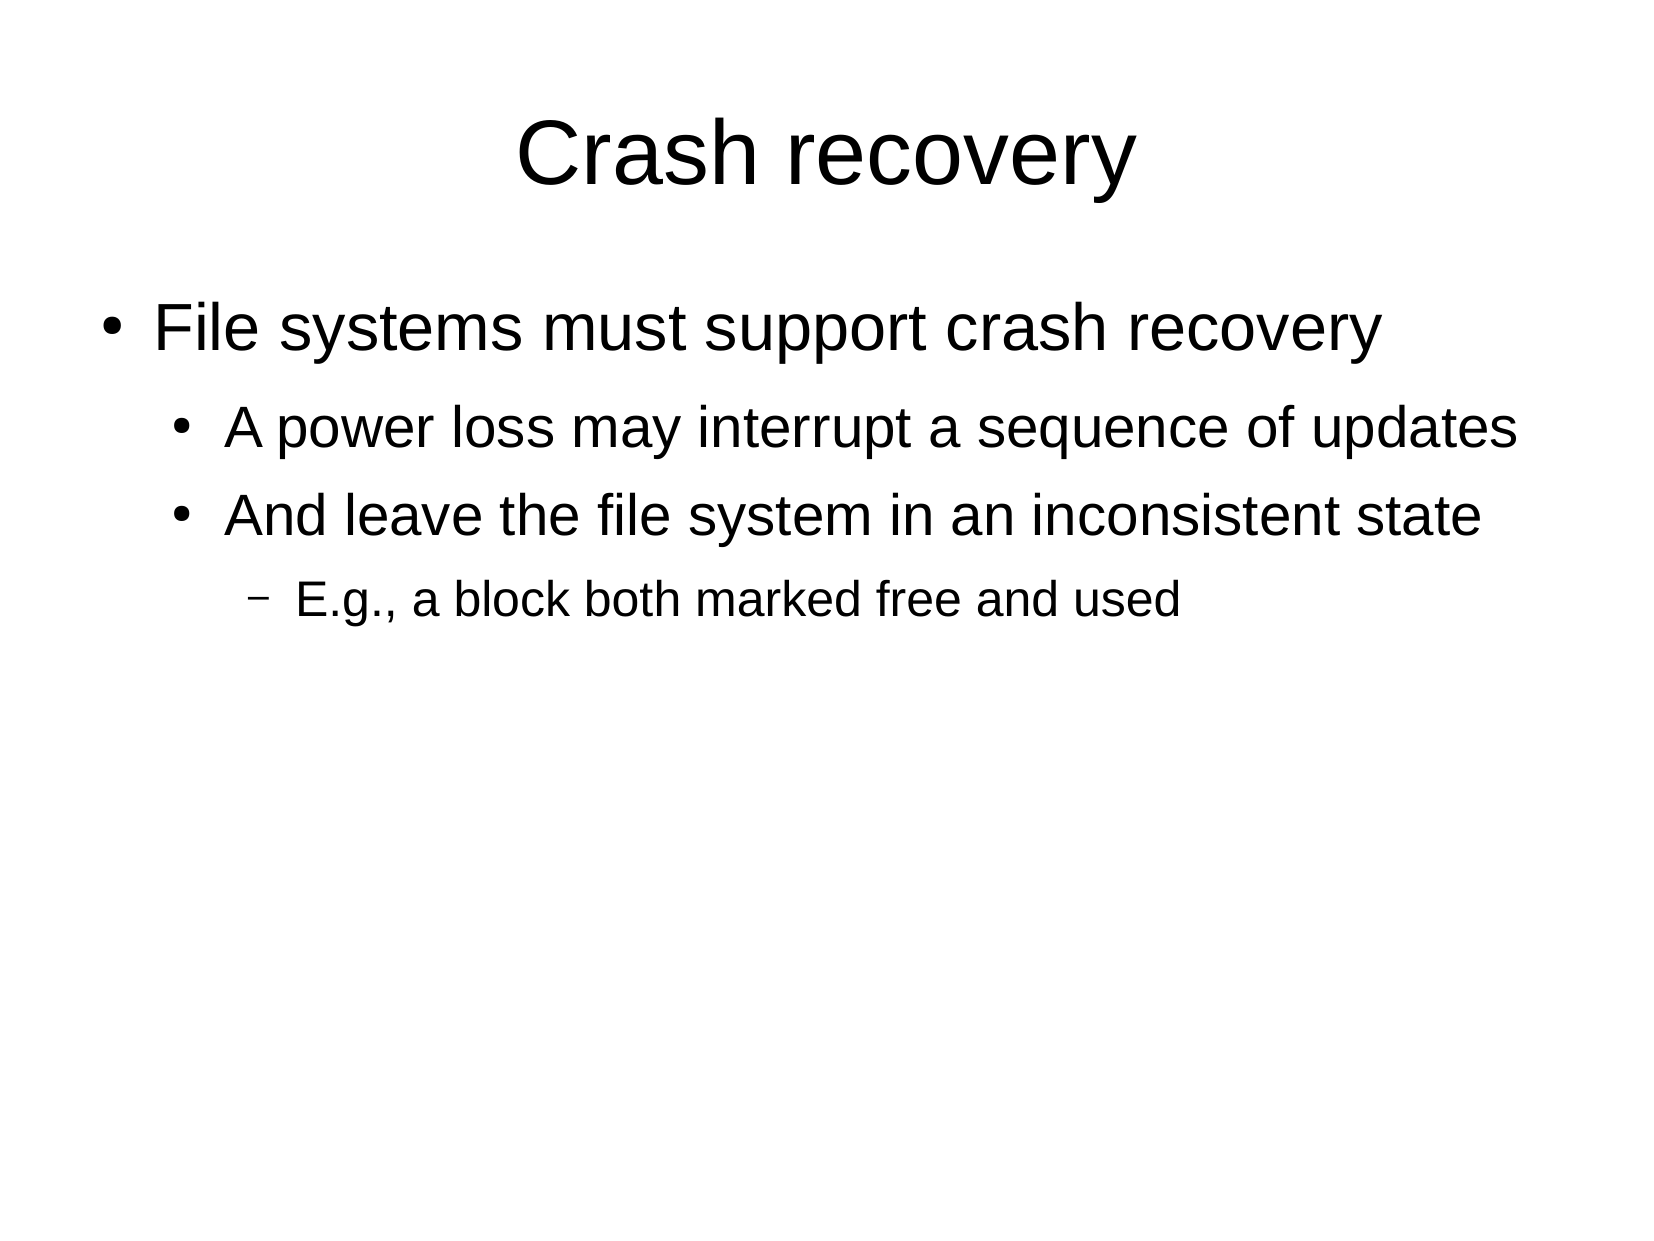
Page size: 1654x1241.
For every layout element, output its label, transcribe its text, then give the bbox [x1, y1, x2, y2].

title Crash recovery [82, 49, 1571, 257]
list File systems must support crash recovery A power loss may interrupt a sequence of updates And leave the file system in an inconsistent state E.g., a block both marked free and used [82, 290, 1571, 1010]
